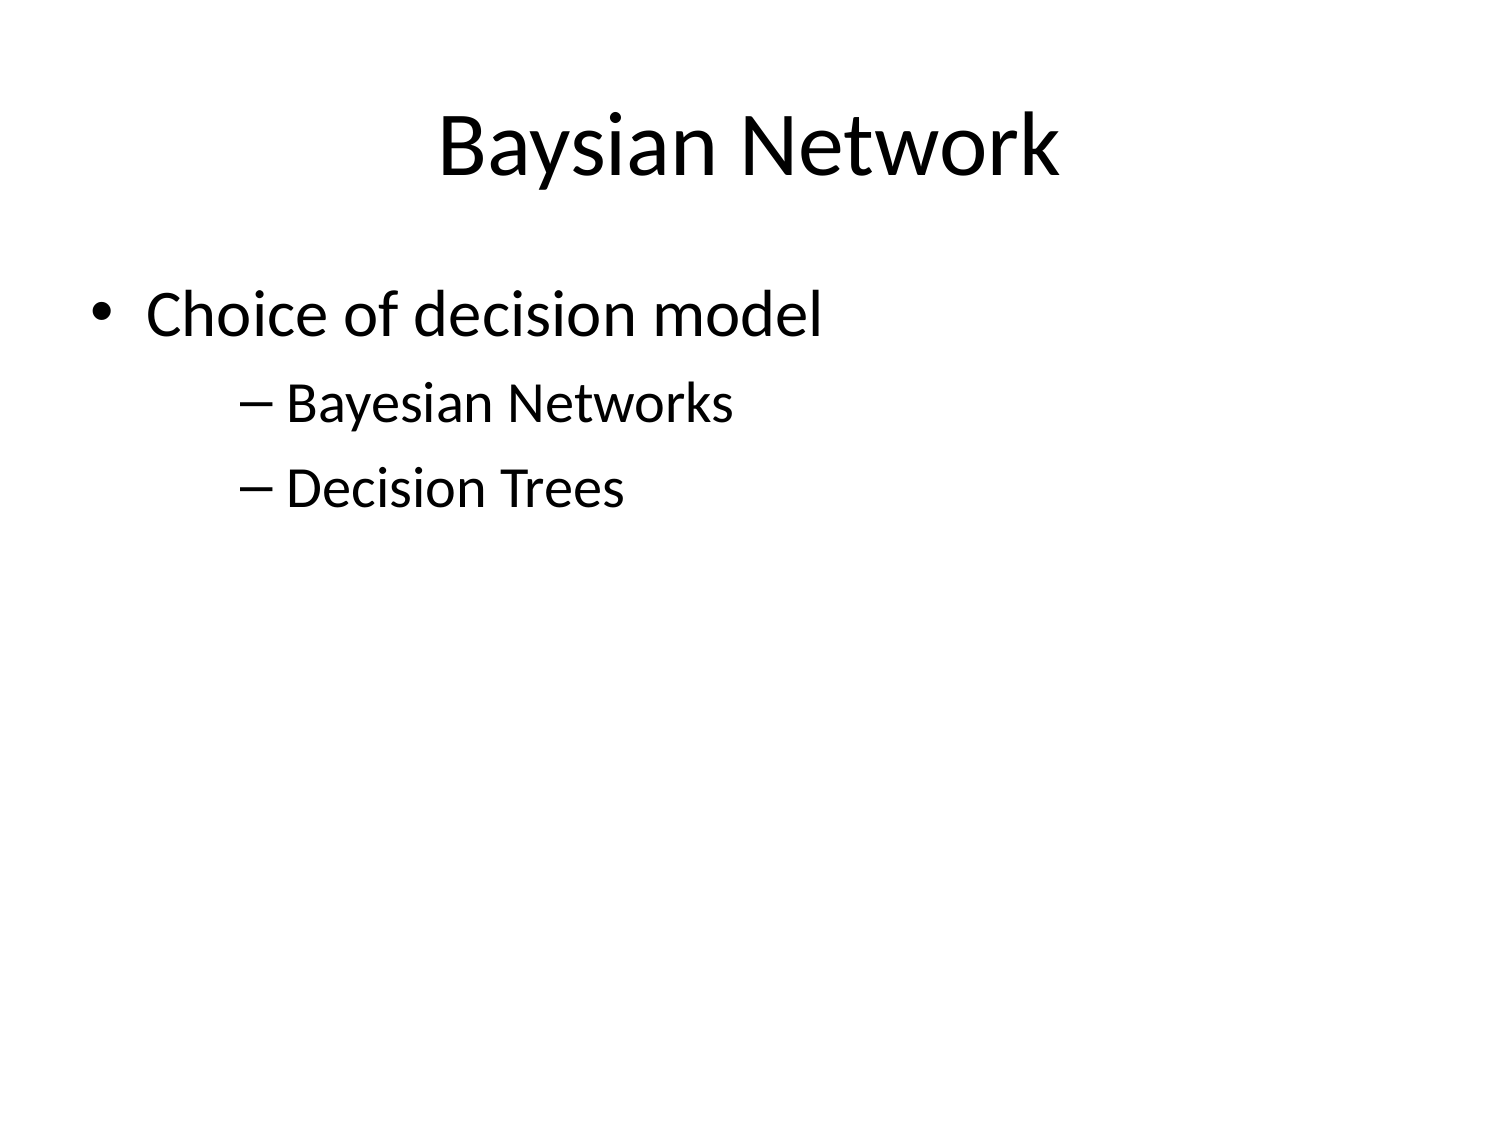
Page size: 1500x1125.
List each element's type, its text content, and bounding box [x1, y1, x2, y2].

list Choice of decision model Bayesian Networks Decision Trees [75, 262, 1426, 1005]
title Baysian Network [75, 45, 1426, 233]
